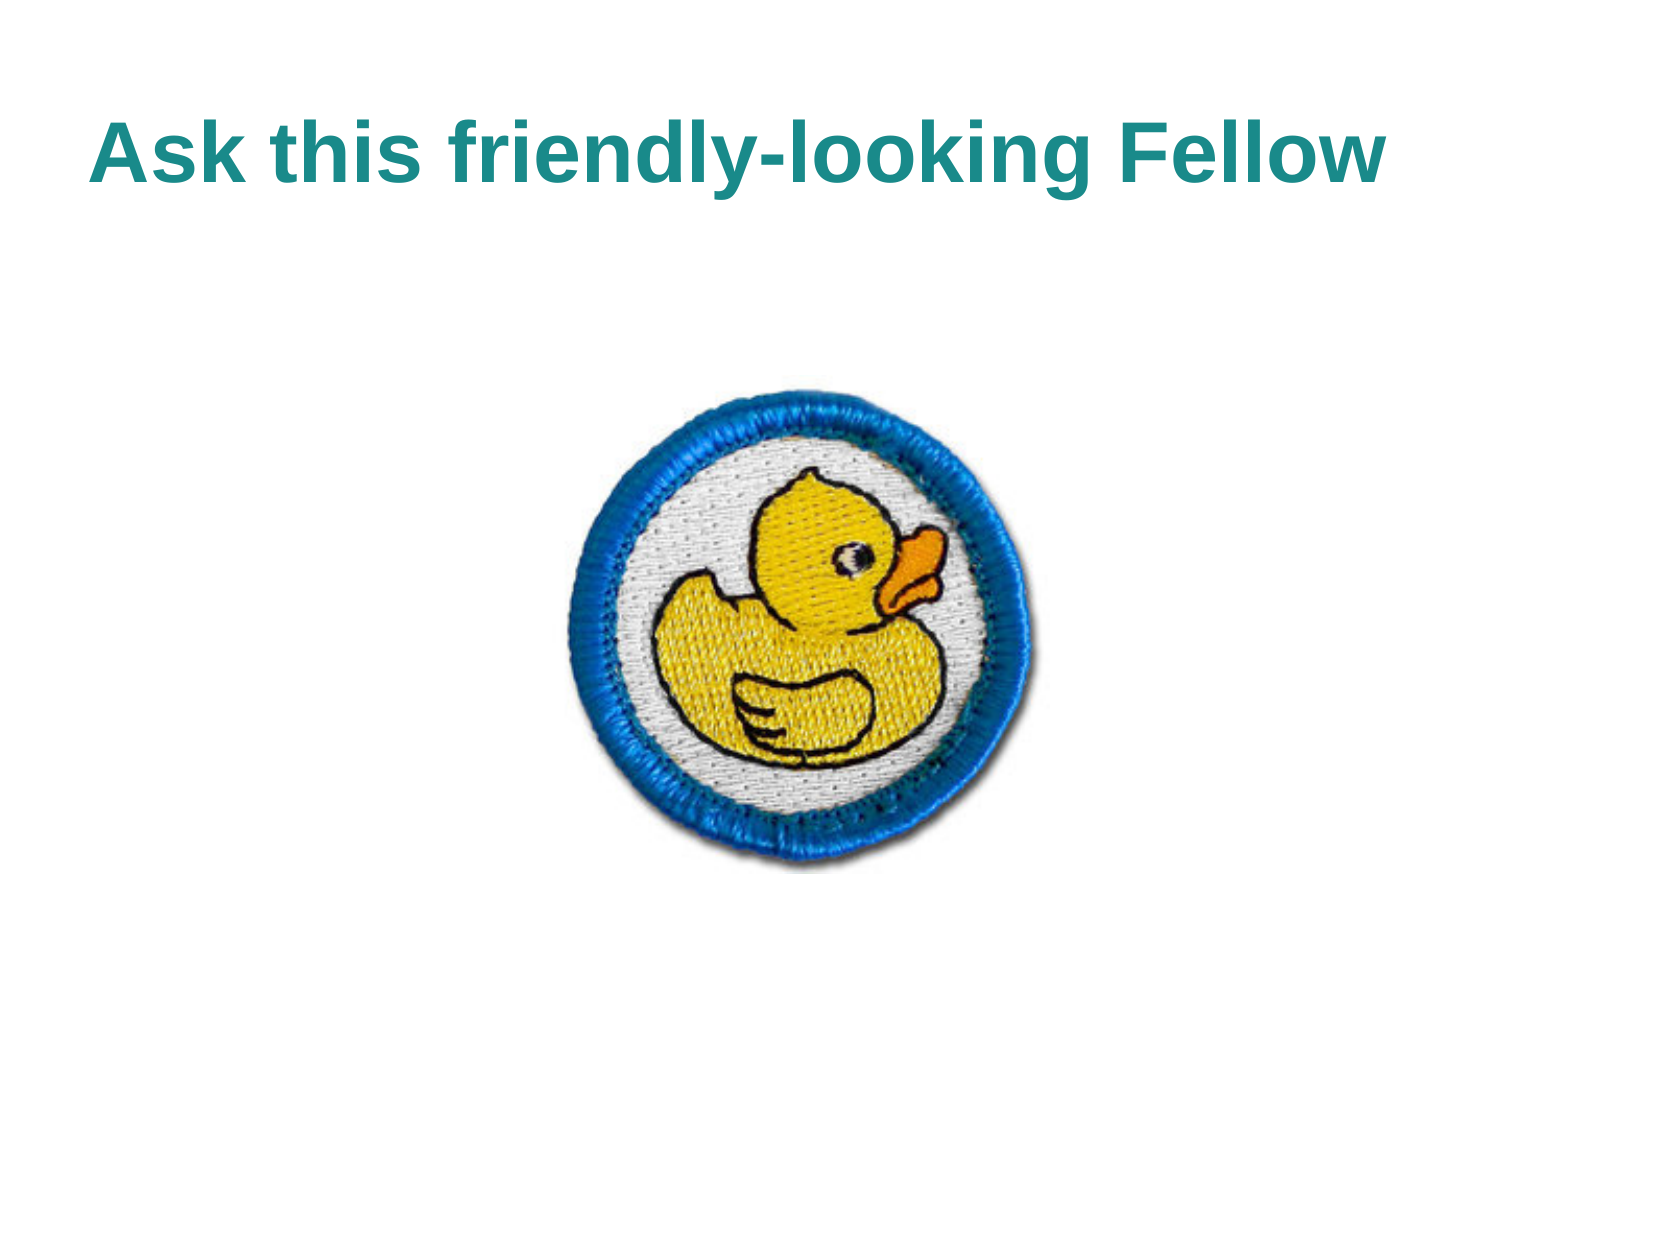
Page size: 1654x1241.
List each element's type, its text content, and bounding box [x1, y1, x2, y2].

title Ask this friendly-looking Fellow [58, 49, 1417, 257]
picture [549, 375, 1050, 874]
